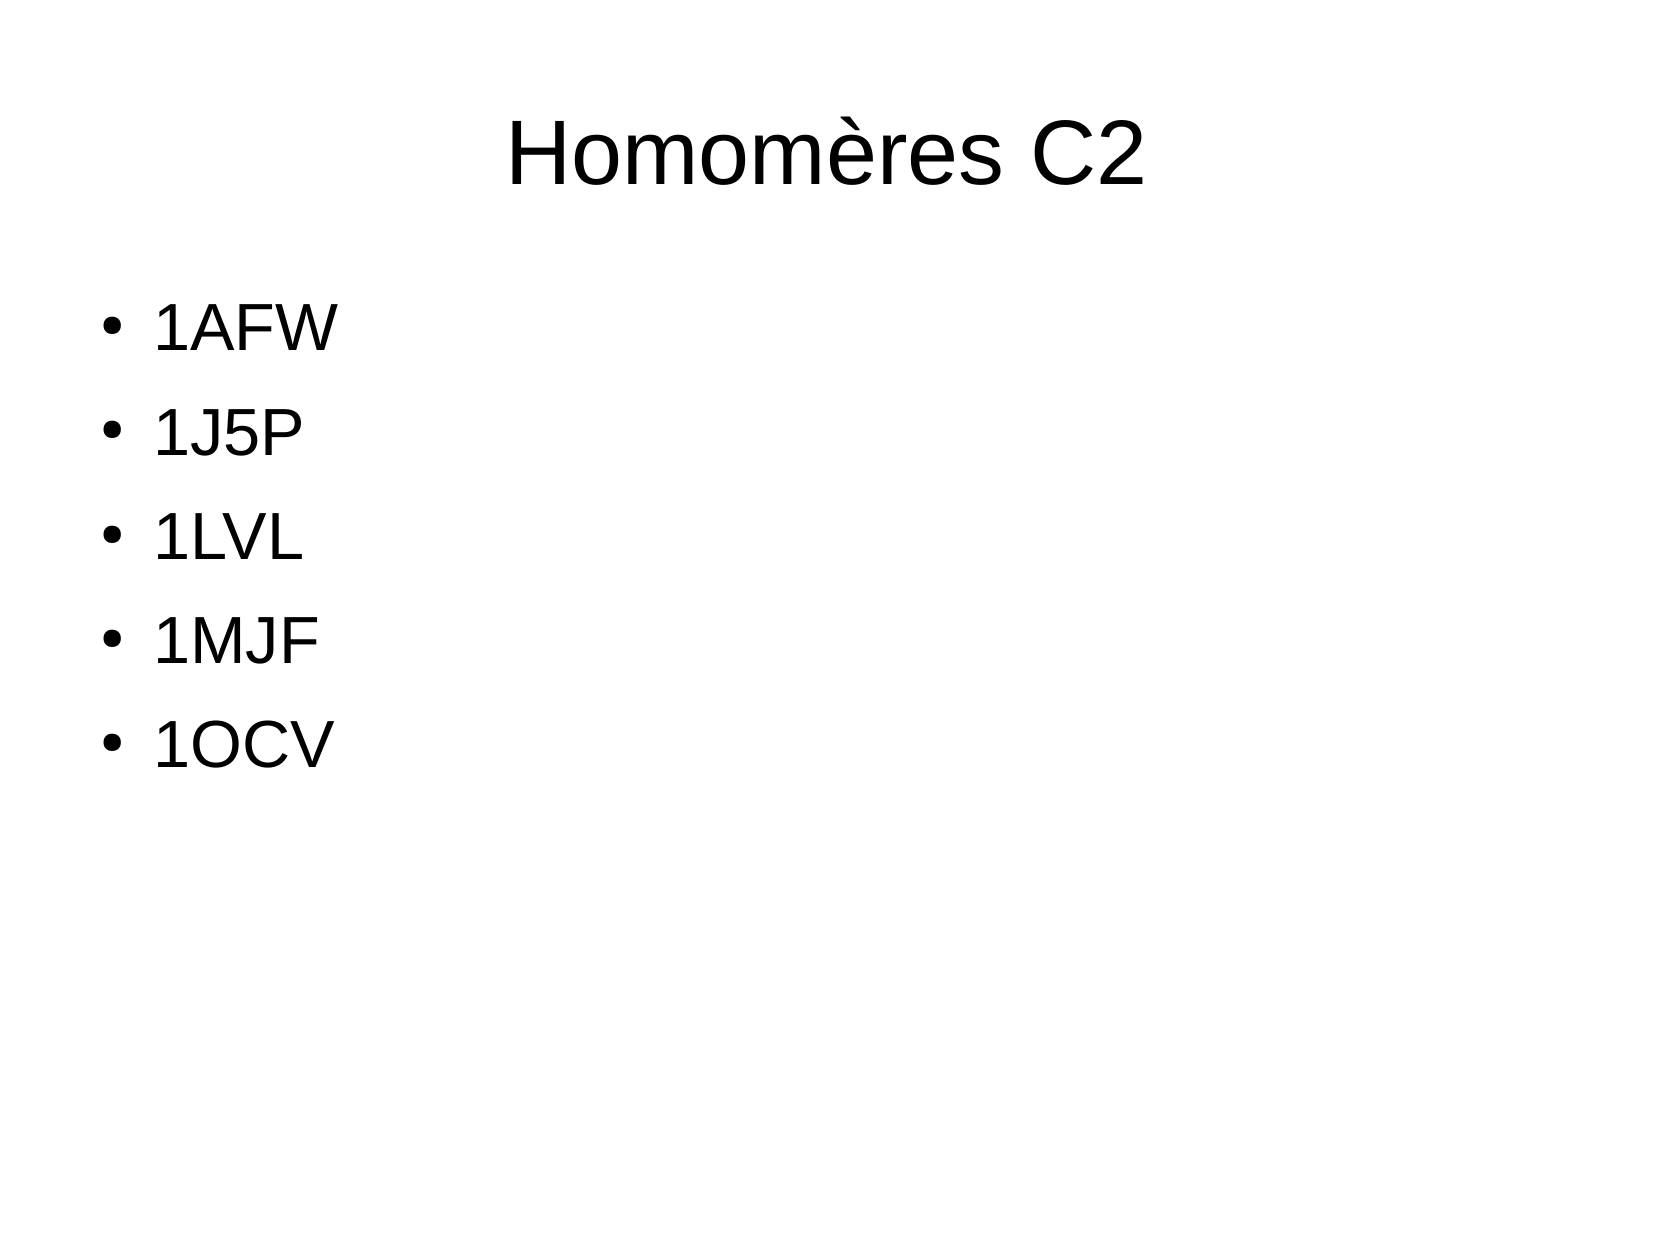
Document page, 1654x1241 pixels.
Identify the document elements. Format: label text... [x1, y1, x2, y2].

list 1AFW 1J5P 1LVL 1MJF 1OCV [82, 290, 1571, 1010]
title Homomères C2 [82, 49, 1571, 257]
